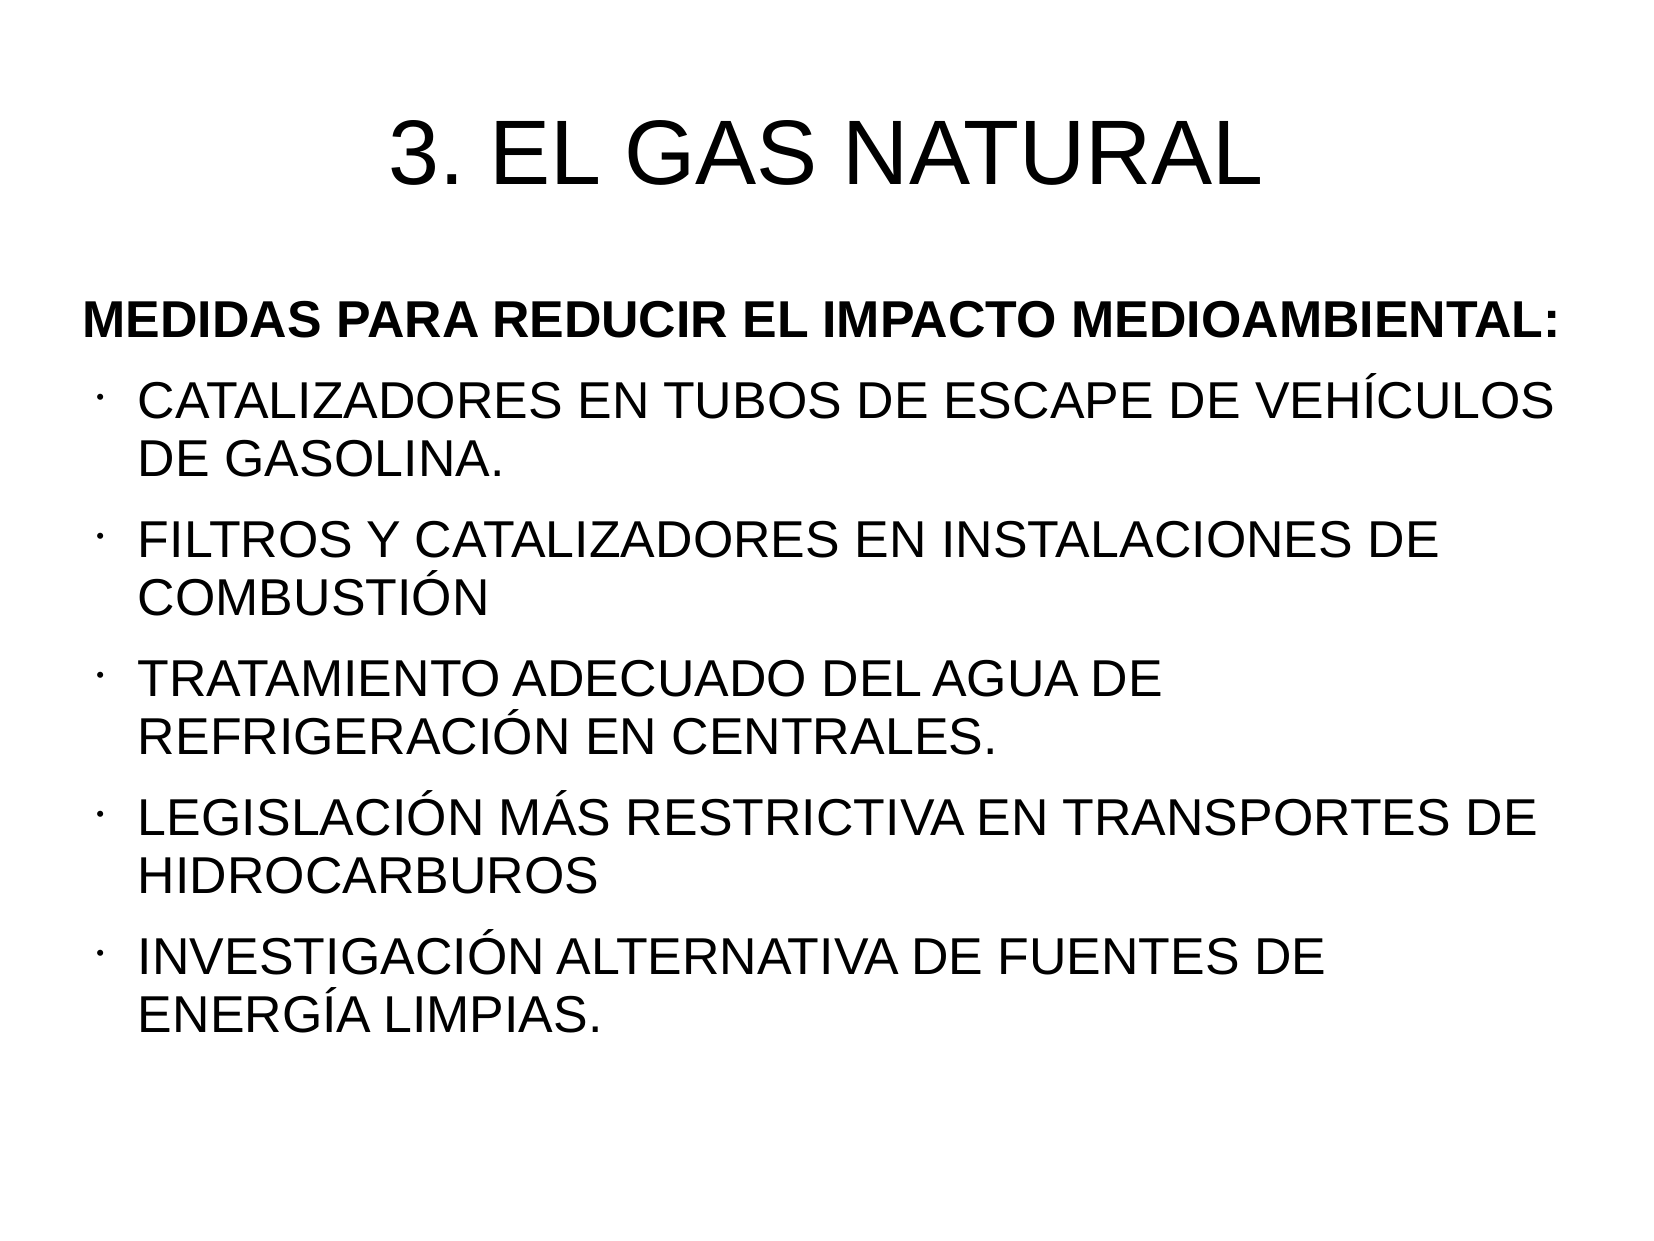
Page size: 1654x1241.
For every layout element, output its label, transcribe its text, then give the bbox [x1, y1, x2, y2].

title 3. EL GAS NATURAL [82, 49, 1571, 257]
list MEDIDAS PARA REDUCIR EL IMPACTO MEDIOAMBIENTAL: CATALIZADORES EN TUBOS DE ESCAPE DE VEHÍCULOS DE GASOLINA. FILTROS Y CATALIZADORES EN INSTALACIONES DE COMBUSTIÓN TRATAMIENTO ADECUADO DEL AGUA DE REFRIGERACIÓN EN CENTRALES. LEGISLACIÓN MÁS RESTRICTIVA EN TRANSPORTES DE HIDROCARBUROS INVESTIGACIÓN ALTERNATIVA DE FUENTES DE ENERGÍA LIMPIAS. [82, 290, 1571, 1109]
